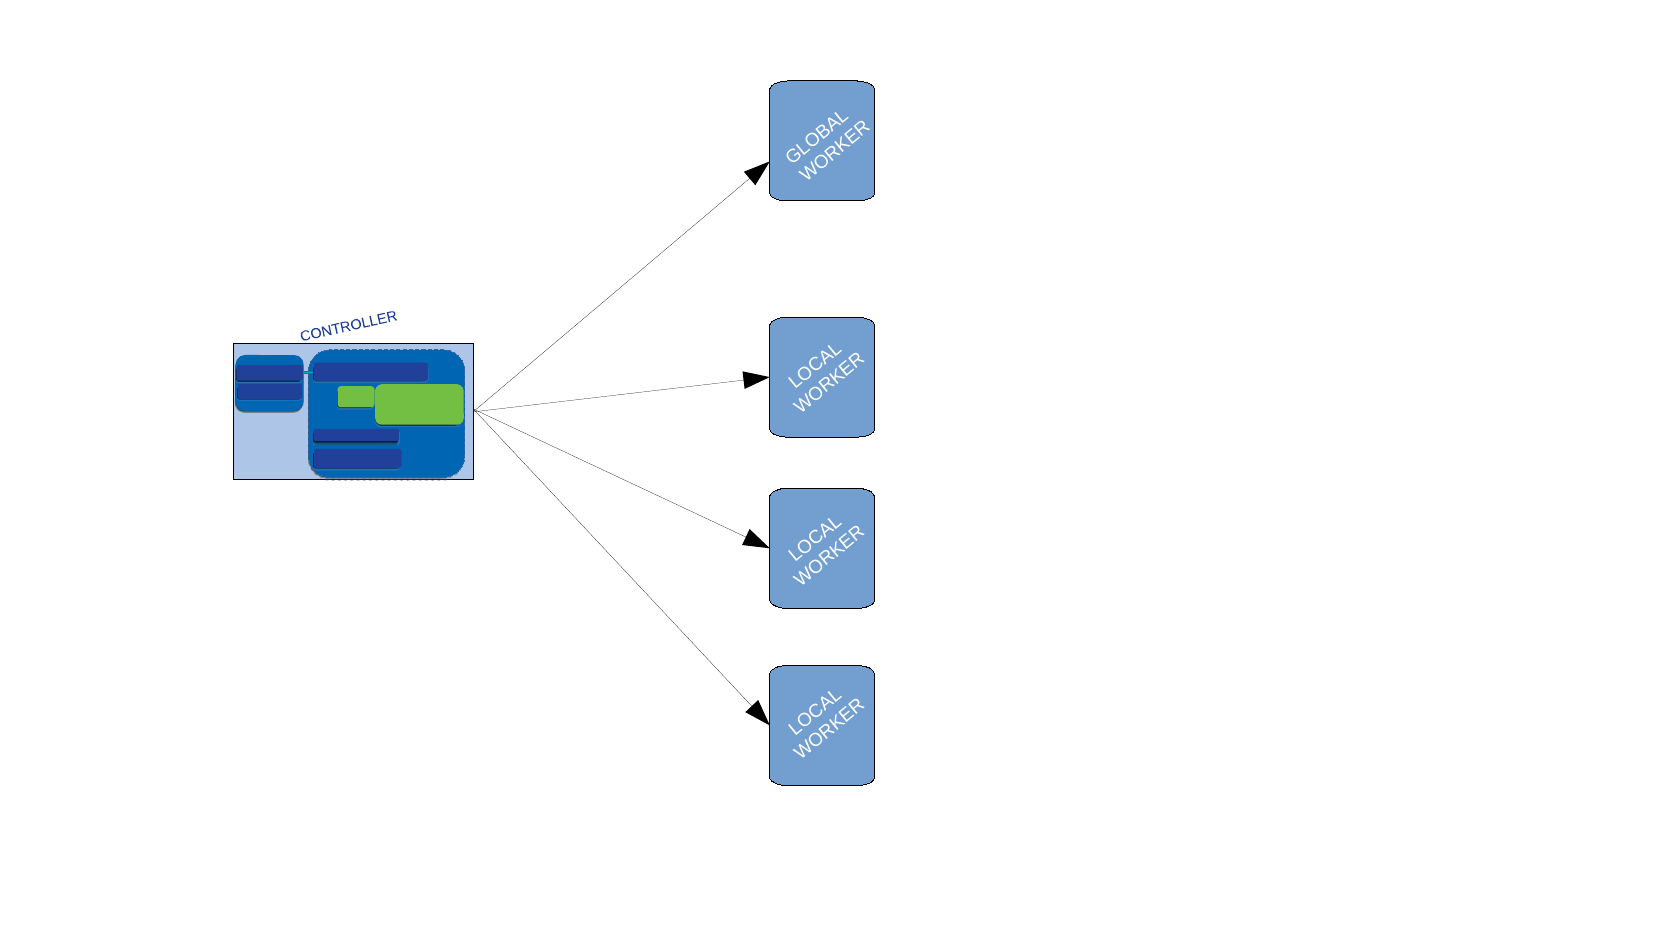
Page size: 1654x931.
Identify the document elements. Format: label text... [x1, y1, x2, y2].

text_box [769, 491, 875, 609]
text_box [233, 343, 474, 480]
text_box [809, 137, 817, 144]
text_box [769, 317, 840, 376]
text_box [769, 319, 875, 438]
text_box LOCAL WORKER [746, 649, 871, 757]
text_box LOCAL WORKER [746, 476, 871, 584]
text_box [769, 665, 838, 722]
text_box [801, 371, 810, 378]
text_box [801, 544, 810, 551]
text_box [769, 488, 843, 548]
text_box [789, 154, 798, 160]
text_box [801, 717, 810, 724]
text_box CONTROLLER [278, 294, 419, 359]
text_box [769, 667, 875, 786]
text_box [769, 88, 875, 201]
text_box [769, 80, 852, 149]
text_box GLOBAL WORKER [763, 61, 888, 169]
text_box [821, 130, 828, 137]
text_box LOCAL WORKER [746, 303, 871, 411]
